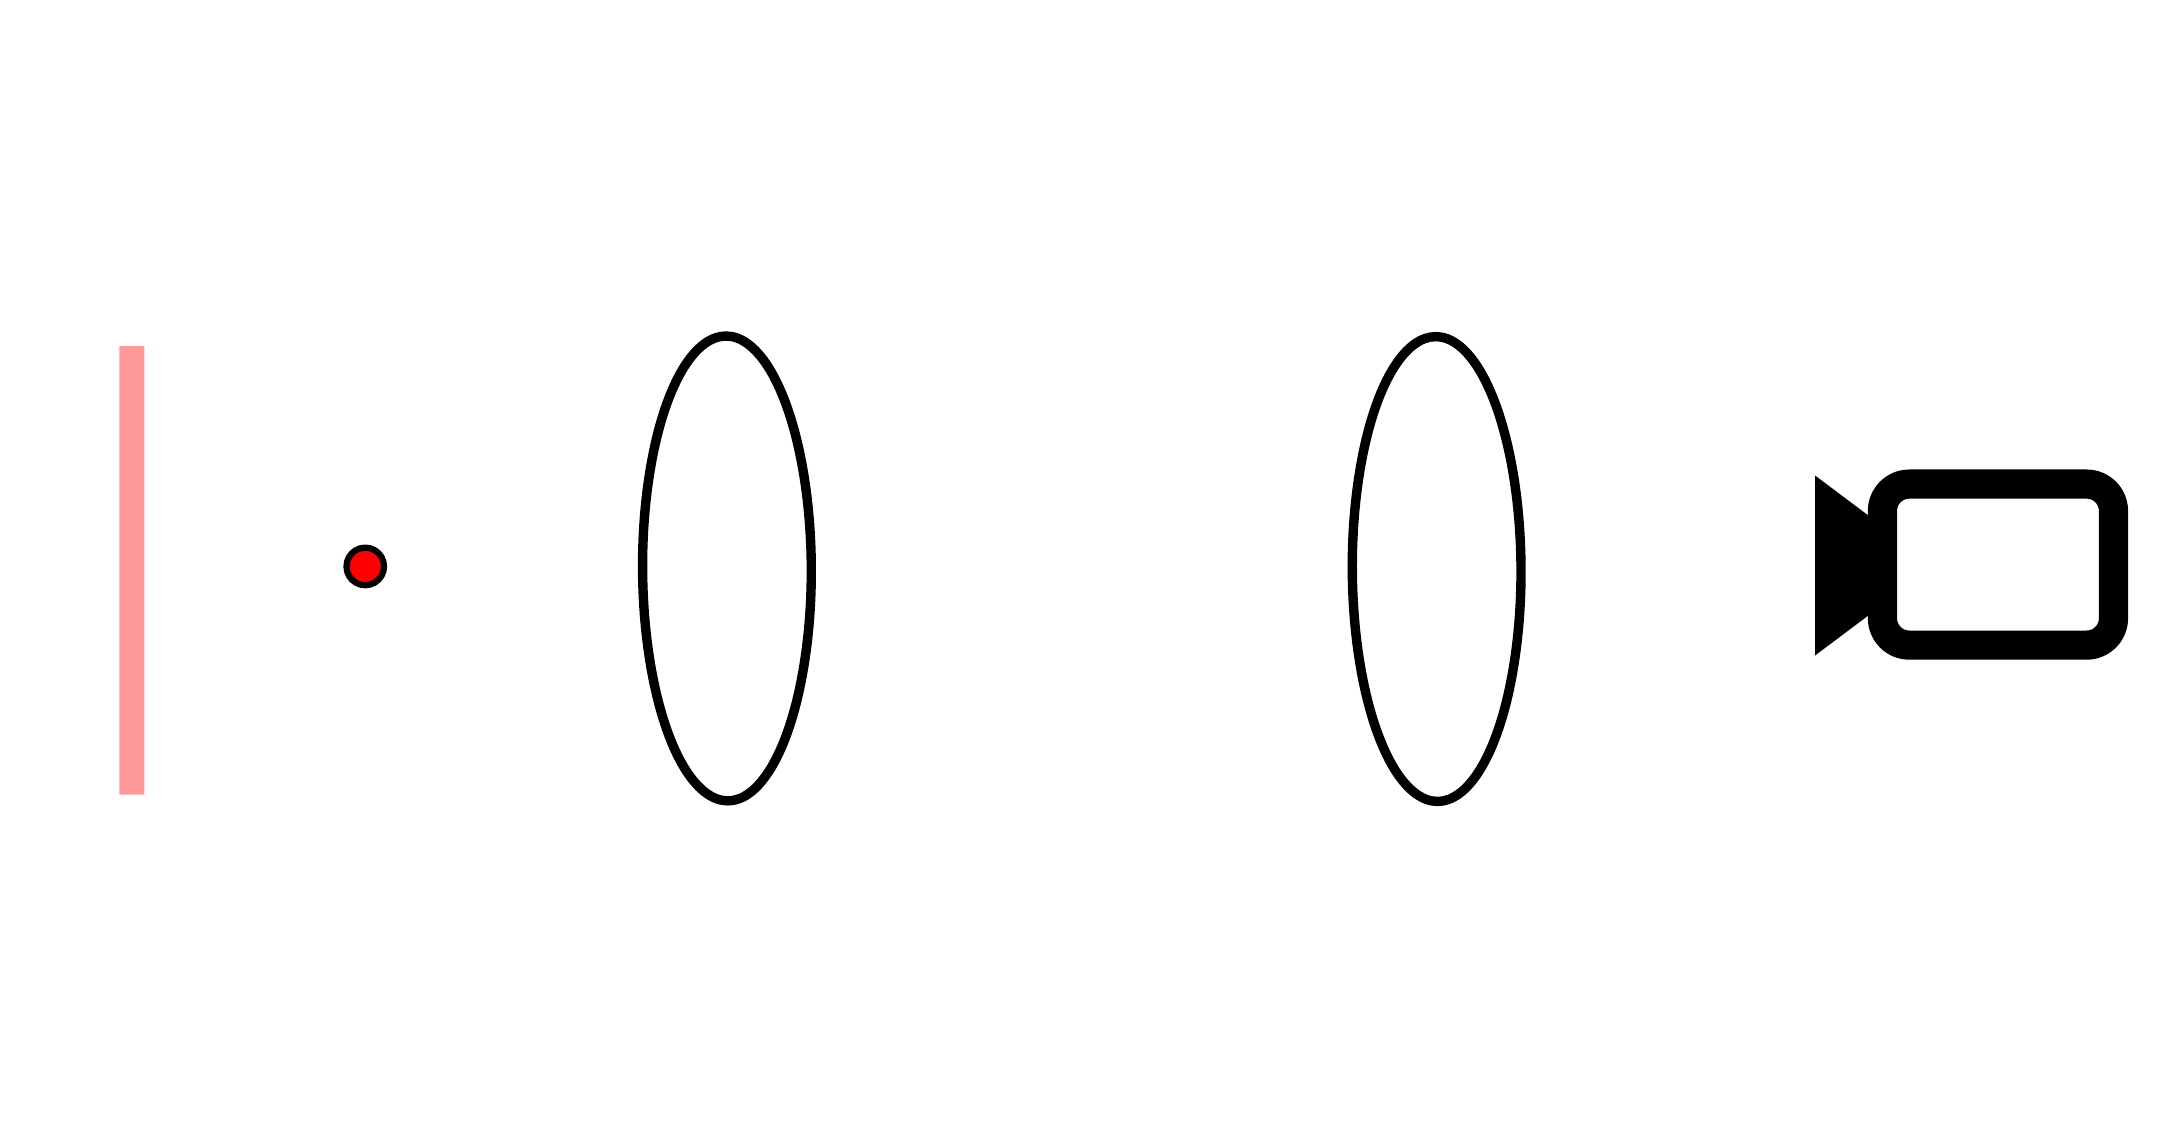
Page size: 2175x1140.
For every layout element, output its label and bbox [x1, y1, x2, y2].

text_box [346, 547, 385, 586]
text_box [1882, 484, 2114, 646]
text_box [1352, 336, 1522, 802]
text_box [1815, 475, 1876, 656]
text_box [642, 336, 812, 801]
